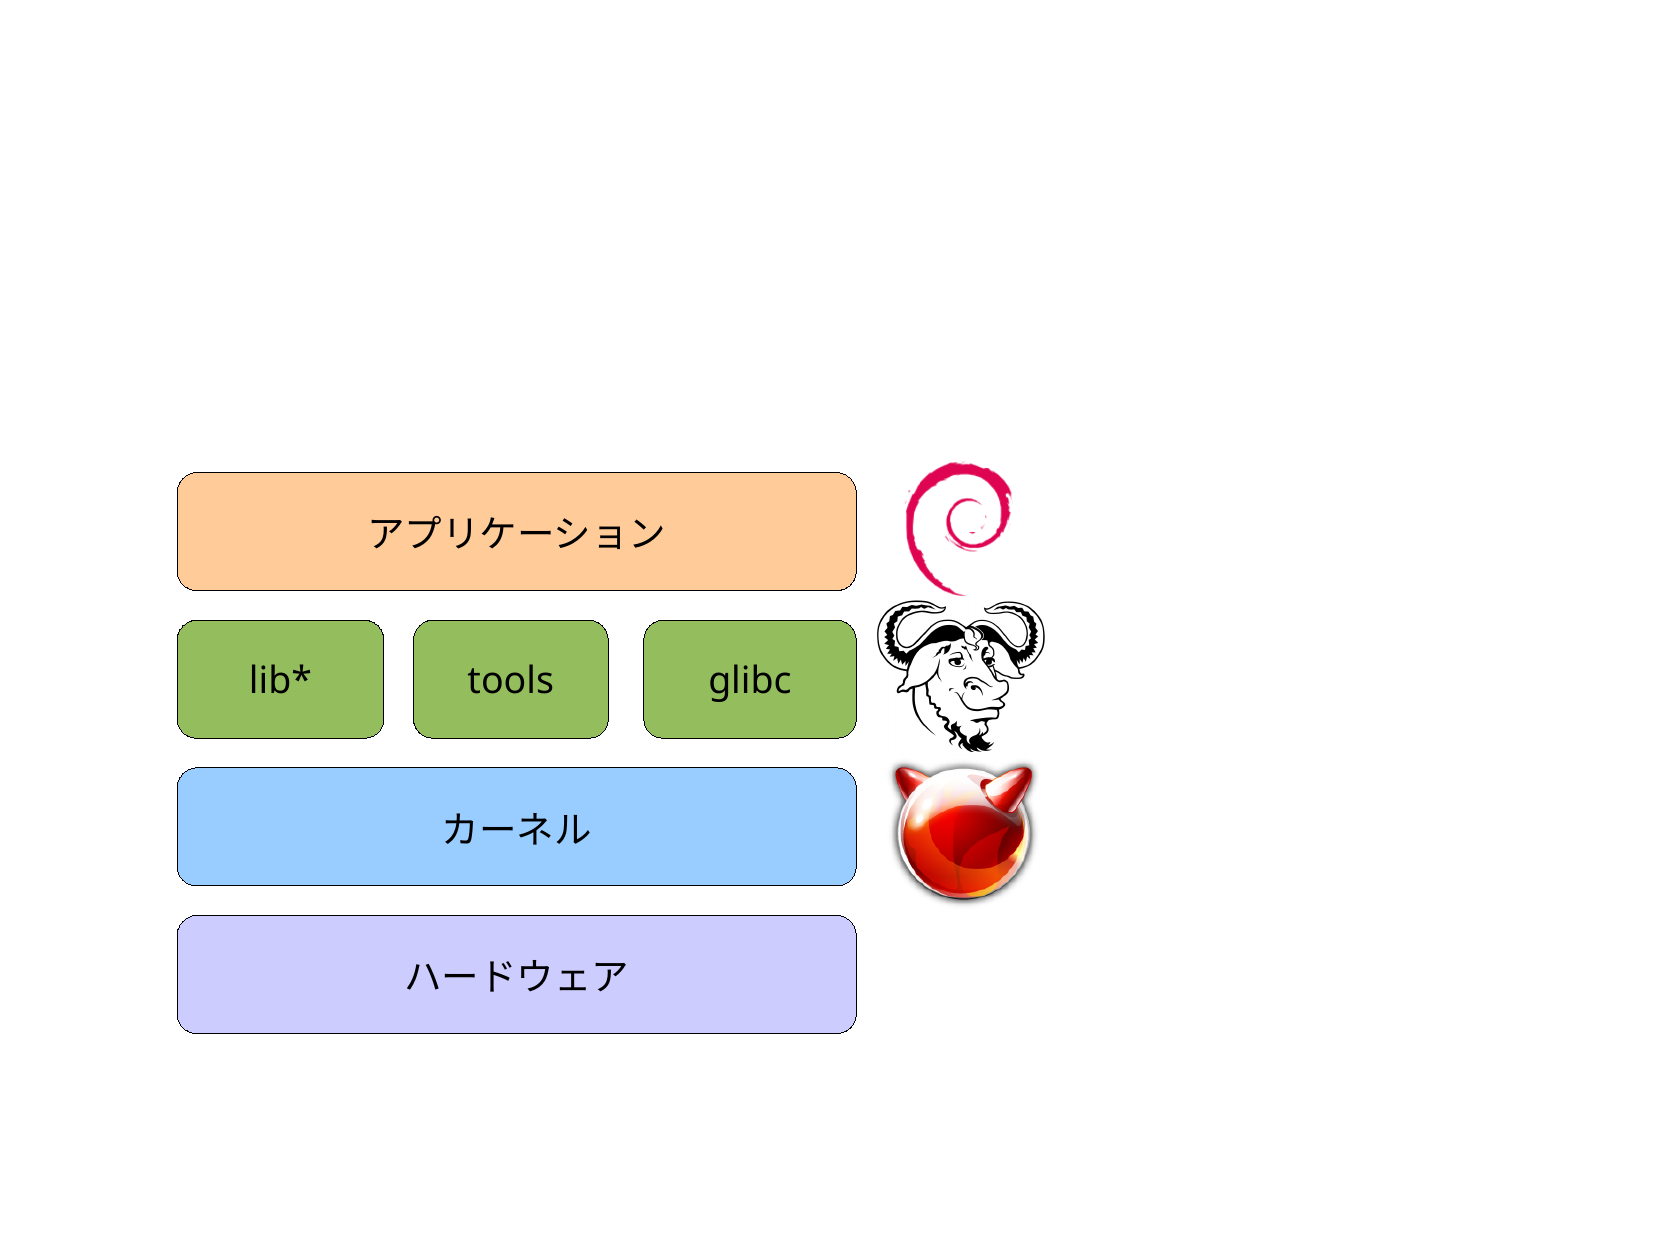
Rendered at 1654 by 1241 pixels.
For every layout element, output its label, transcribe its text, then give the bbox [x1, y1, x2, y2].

text_box glibc [643, 620, 857, 739]
text_box カーネル [177, 767, 857, 886]
text_box ハードウェア [177, 915, 857, 1034]
text_box tools [413, 620, 609, 739]
picture [885, 757, 1040, 910]
text_box lib* [177, 620, 384, 739]
picture [874, 454, 1048, 756]
text_box アプリケーション [177, 472, 857, 591]
